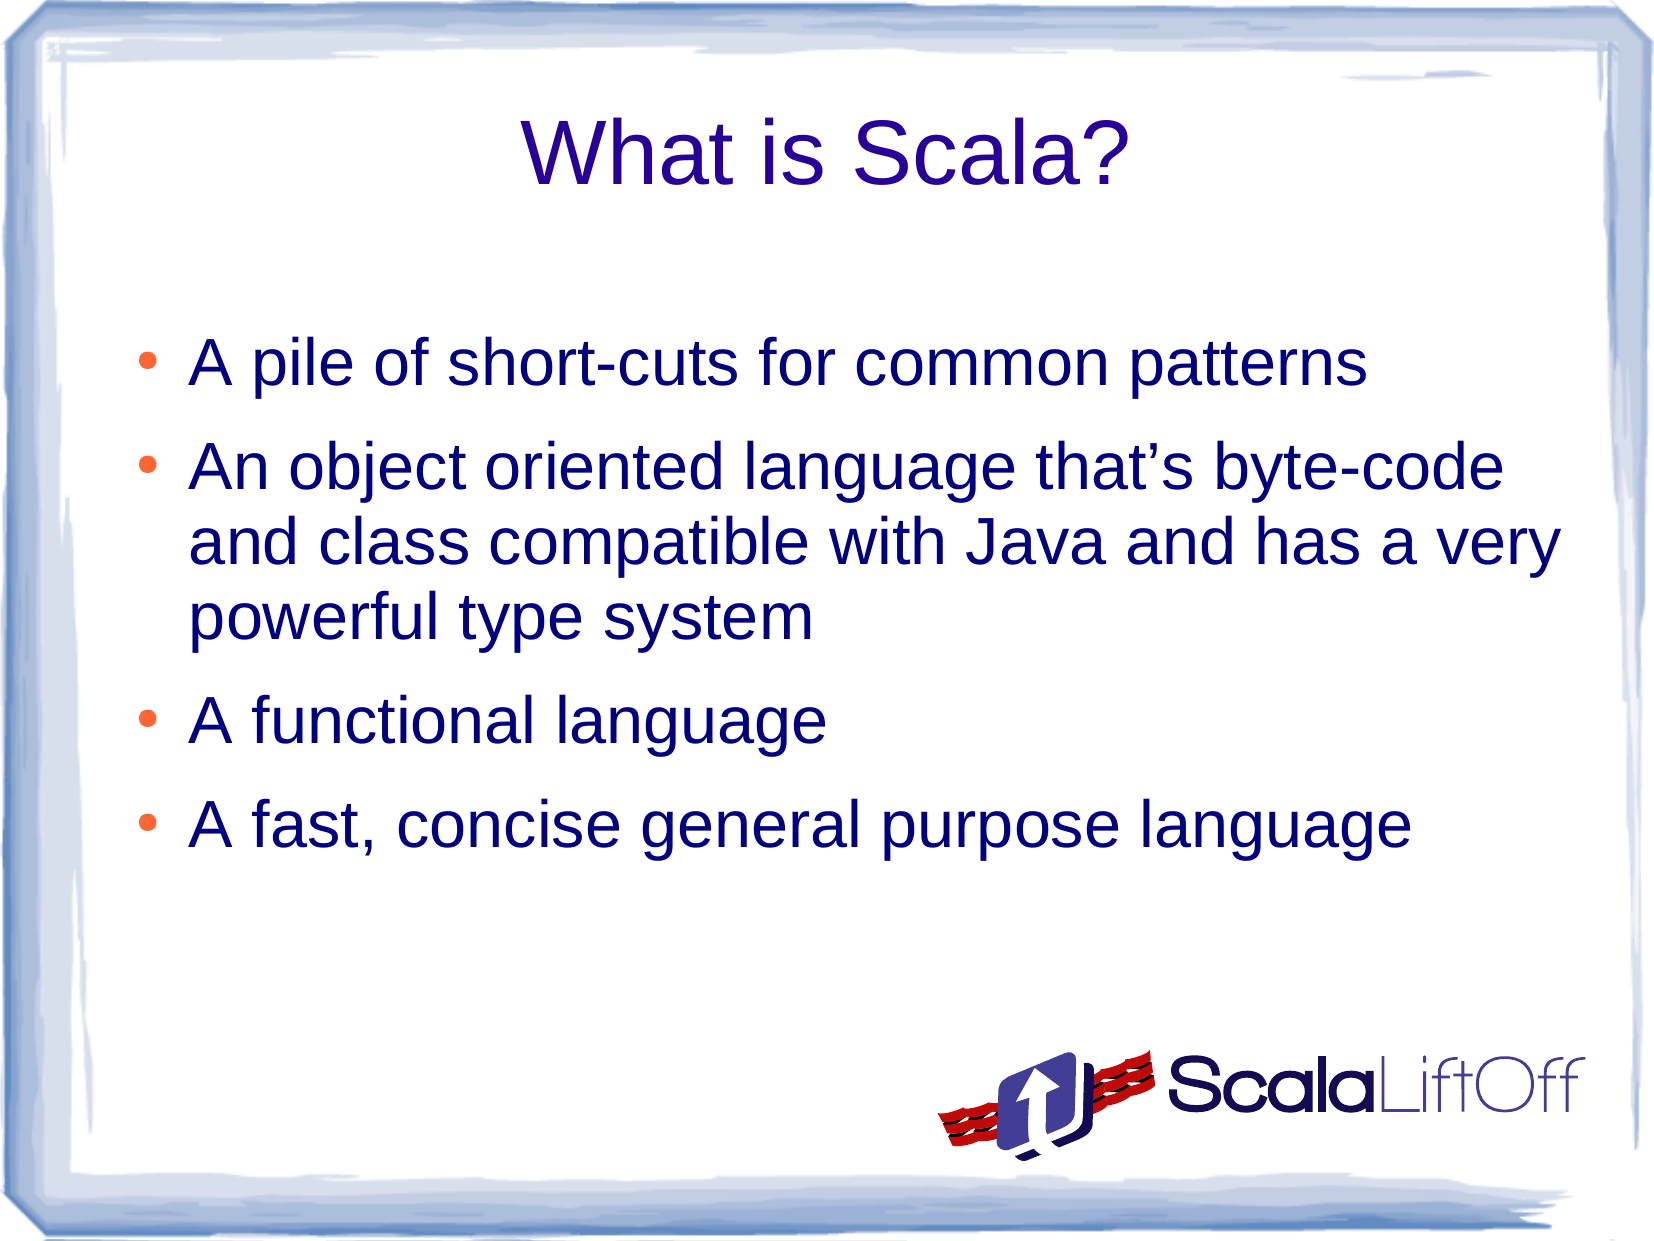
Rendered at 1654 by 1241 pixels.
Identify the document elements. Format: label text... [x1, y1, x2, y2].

picture [0, 0, 1654, 1241]
title What is Scala? [82, 56, 1571, 250]
list A pile of short-cuts for common patterns An object oriented language that’s byte-code and class compatible with Java and has a very powerful type system A functional language A fast, concise general purpose language [118, 324, 1571, 1031]
